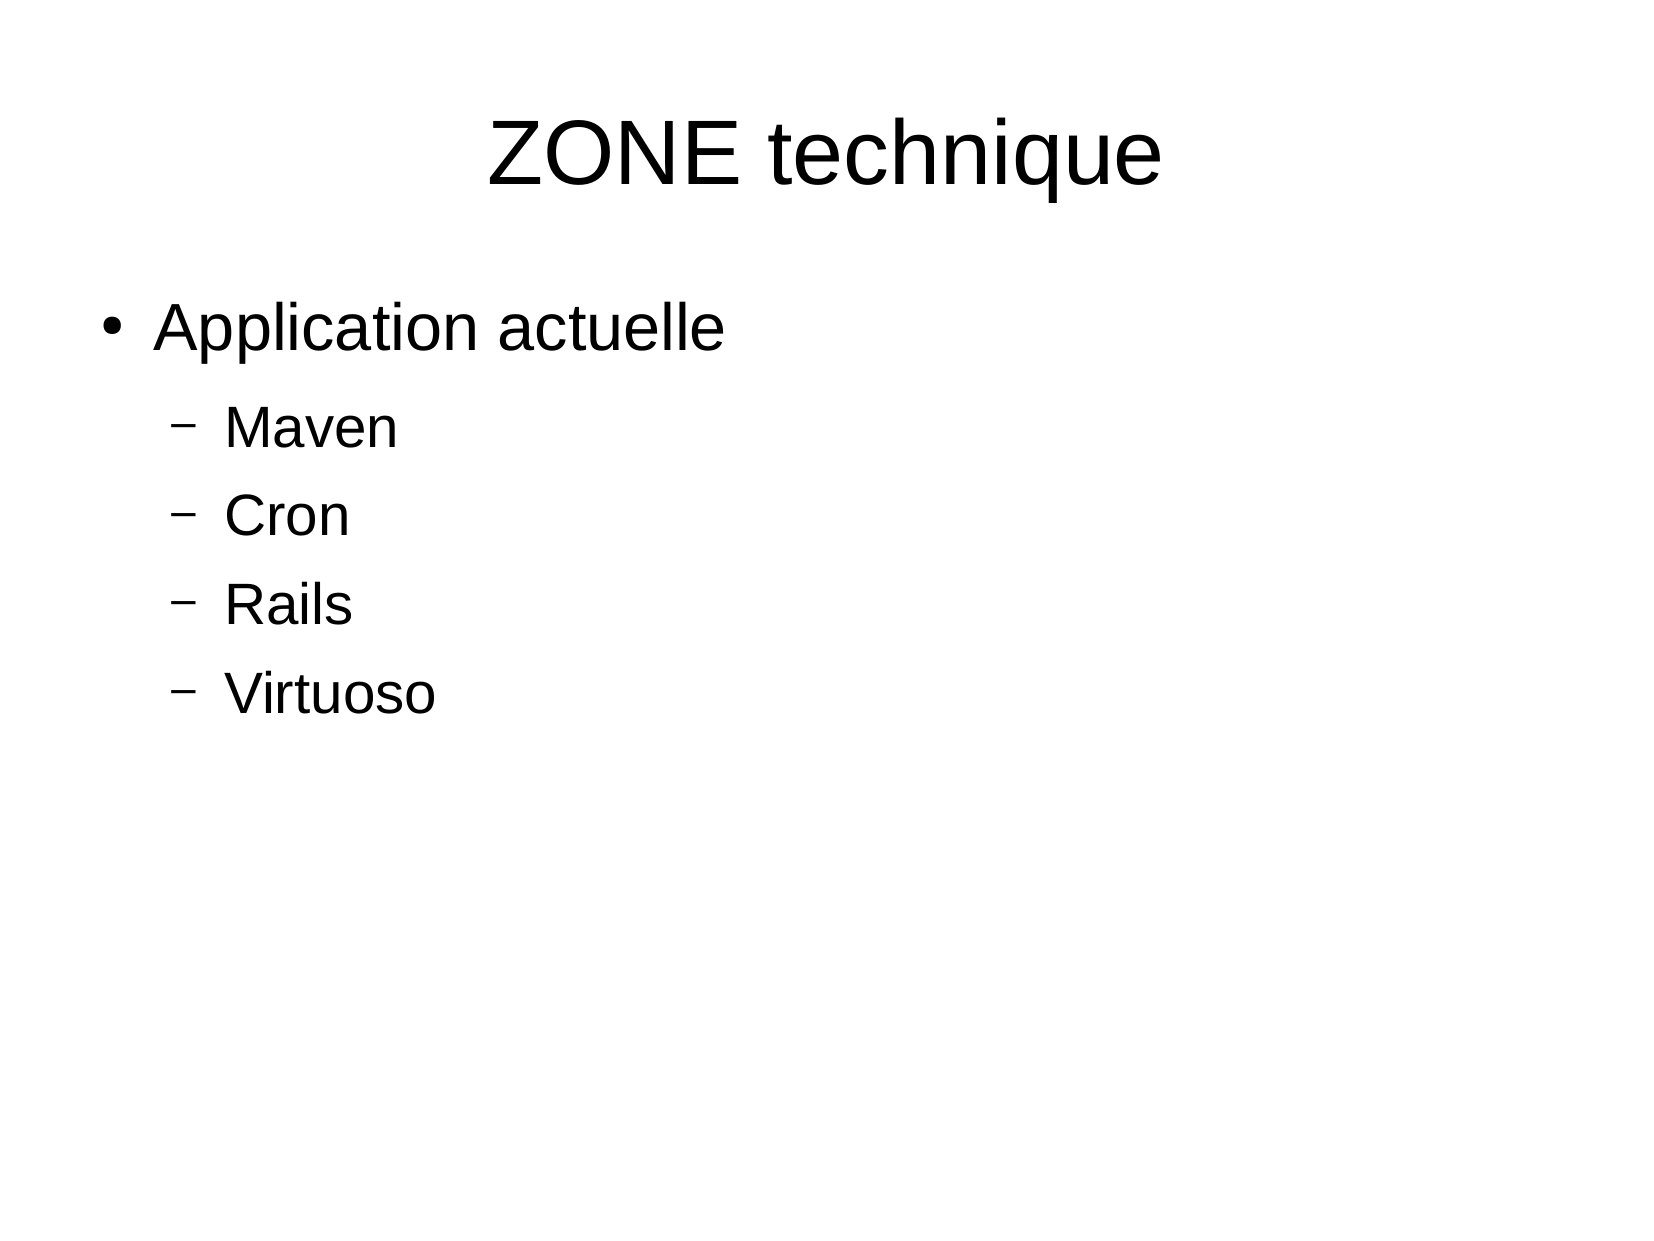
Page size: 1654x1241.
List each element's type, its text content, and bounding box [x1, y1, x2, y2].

title ZONE technique [82, 49, 1571, 257]
list Application actuelle Maven Cron Rails Virtuoso [82, 290, 1538, 1010]
